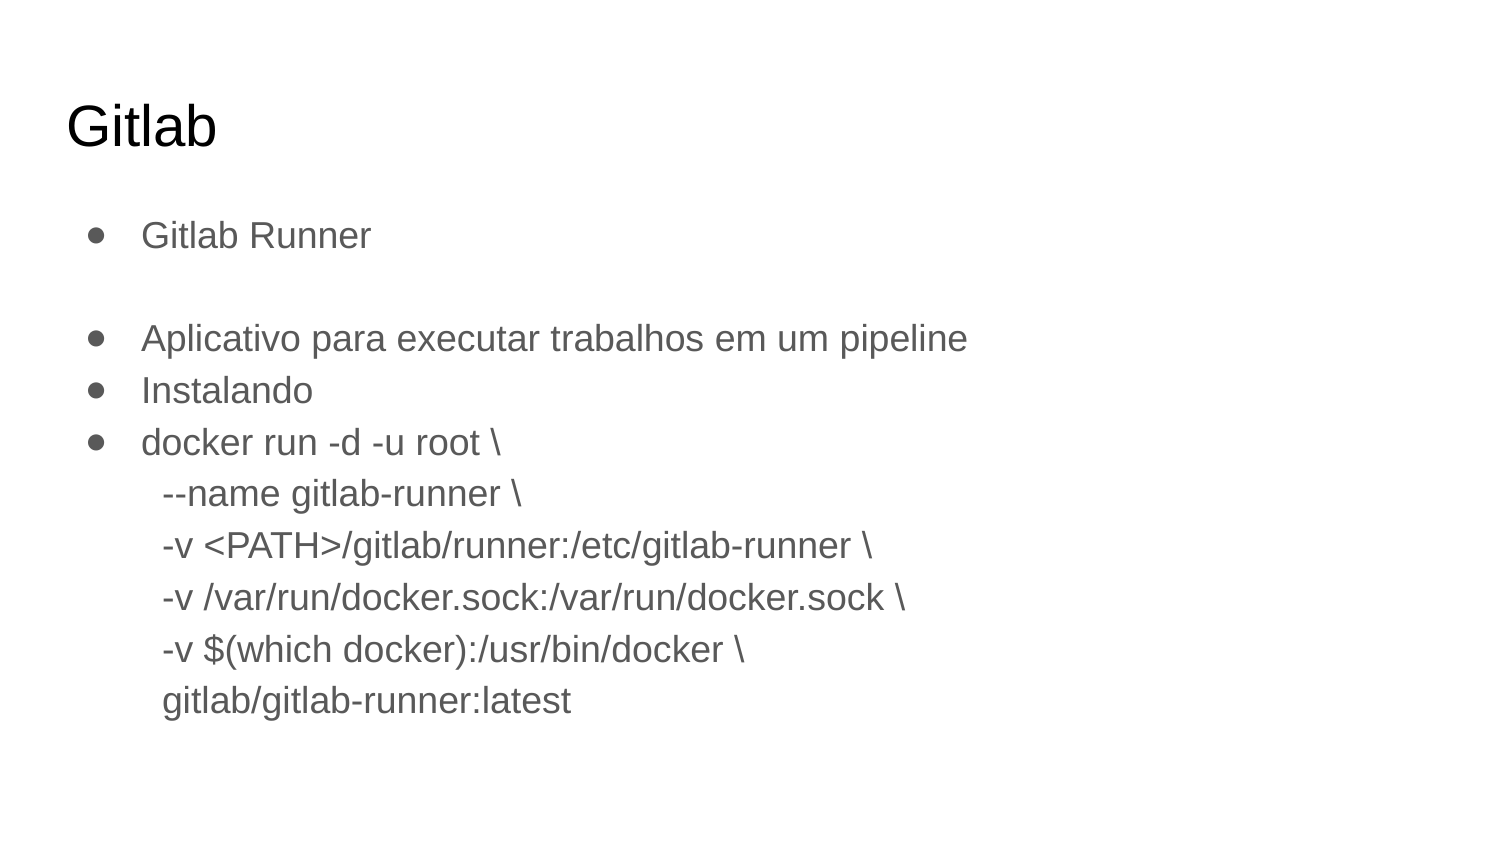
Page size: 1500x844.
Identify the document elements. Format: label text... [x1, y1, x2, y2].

title Gitlab [51, 72, 1449, 167]
list Gitlab Runner Aplicativo para executar trabalhos em um pipeline Instalando docker run -d -u root \ --name gitlab-runner \ -v <PATH>/gitlab/runner:/etc/gitlab-runner \ -v /var/run/docker.sock:/var/run/docker.sock \ -v $(which docker):/usr/bin/docker \ gitlab/gitlab-runner:latest [51, 189, 1489, 750]
